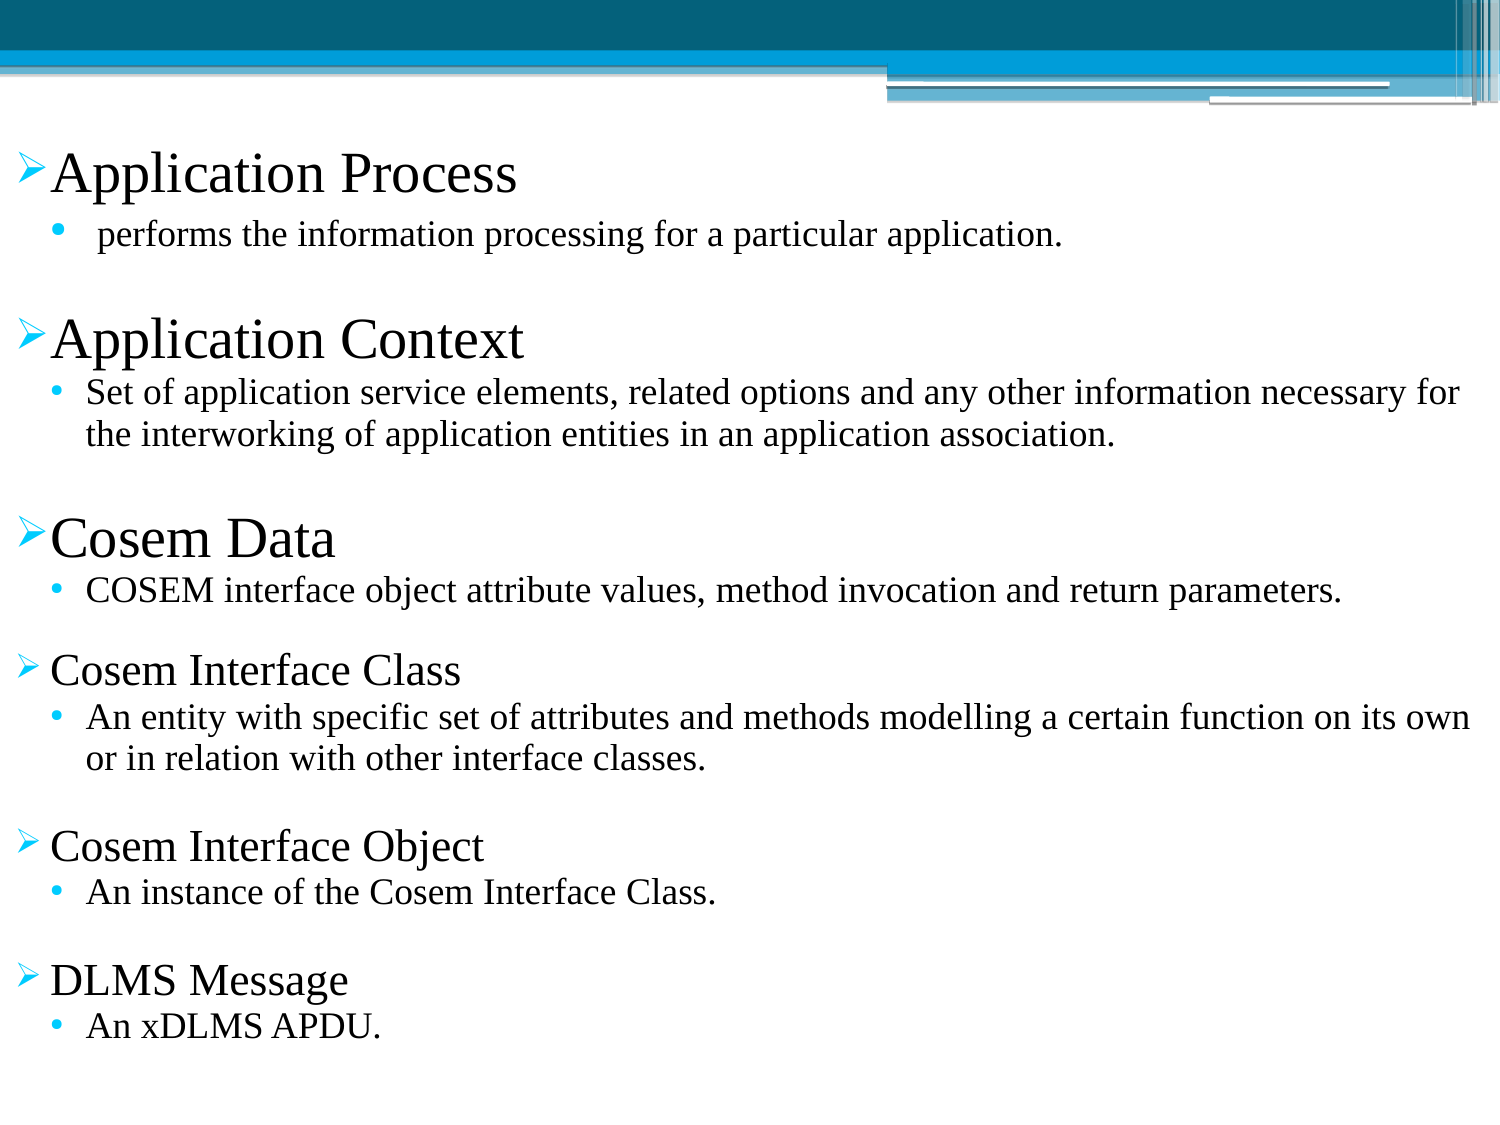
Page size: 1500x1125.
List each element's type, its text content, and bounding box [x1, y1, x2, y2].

text_box Cosem Interface Class An entity with specific set of attributes and methods modelling a certain function on its own or in relation with other interface classes. Cosem Interface Object An instance of the Cosem Interface Class. DLMS Message An xDLMS APDU. [0, 637, 1500, 1106]
text_box Application Process performs the information processing for a particular application. Application Context Set of application service elements, related options and any other information necessary for the interworking of application entities in an application association. Cosem Data COSEM interface object attribute values, method invocation and return parameters. [0, 68, 1500, 637]
